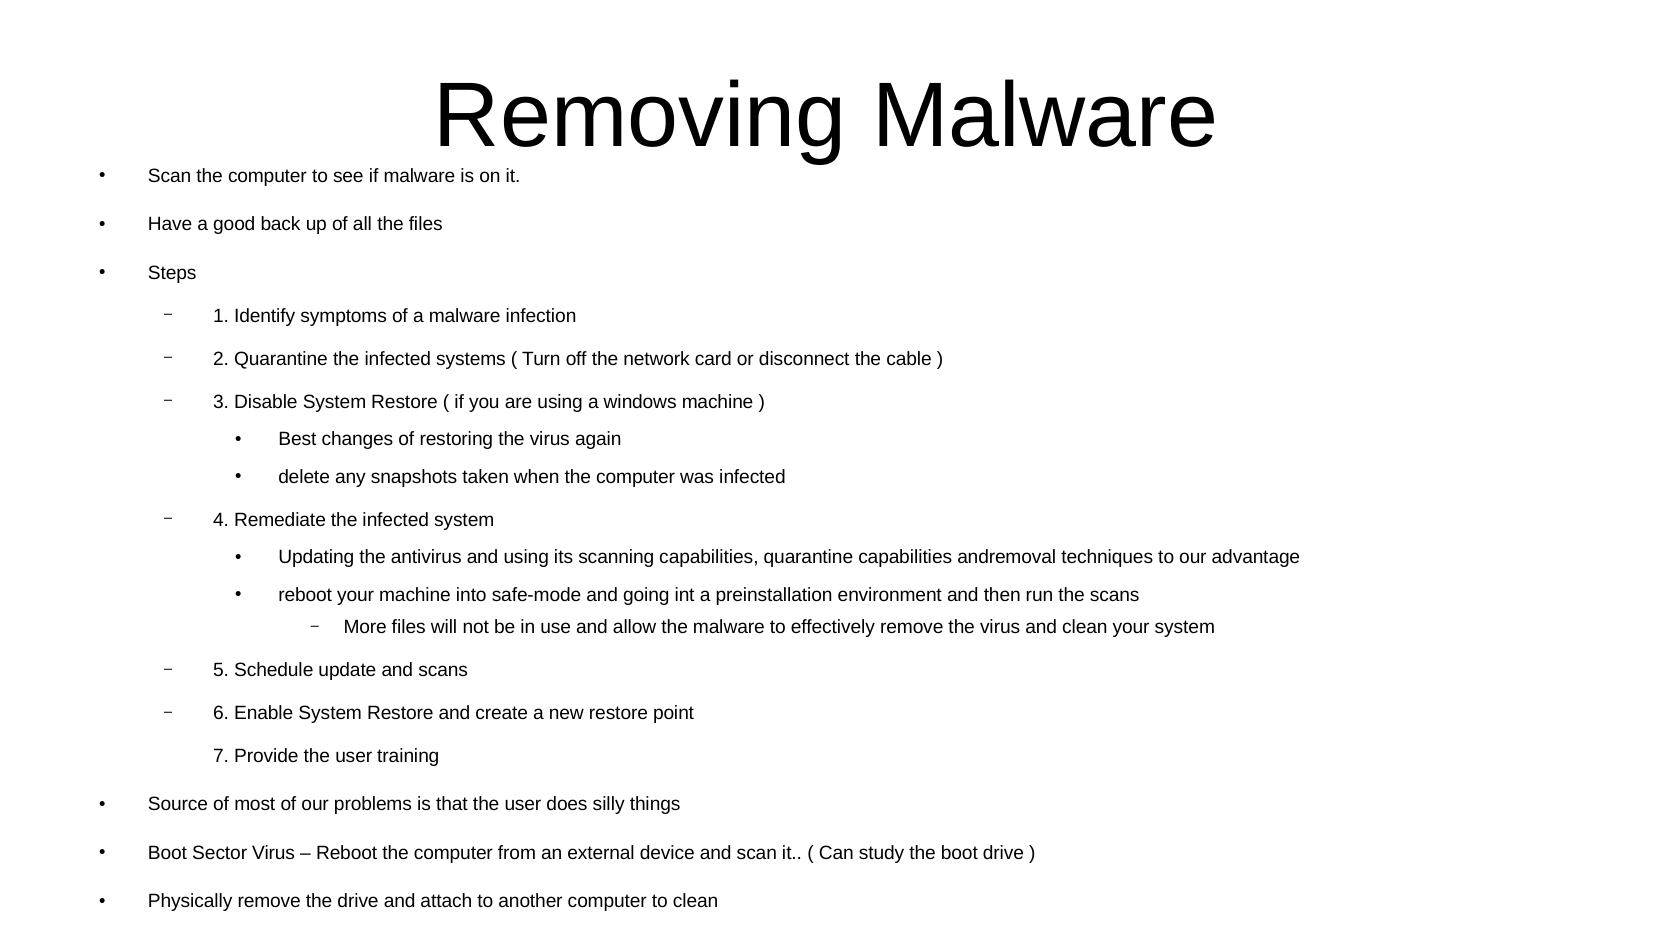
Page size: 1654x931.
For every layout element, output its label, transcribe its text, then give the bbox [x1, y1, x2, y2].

title Removing Malware [82, 37, 1571, 165]
list Scan the computer to see if malware is on it. Have a good back up of all the files Steps 1. Identify symptoms of a malware infection 2. Quarantine the infected systems ( Turn off the network card or disconnect the cable ) 3. Disable System Restore ( if you are using a windows machine ) Best changes of restoring the virus again delete any snapshots taken when the computer was infected 4. Remediate the infected system Updating the antivirus and using its scanning capabilities, quarantine capabilities andremoval techniques to our advantage reboot your machine into safe-mode and going int a preinstallation environment and then run the scans More files will not be in use and allow the malware to effectively remove the virus and clean your system 5. Schedule update and scans 6. Enable System Restore and create a new restore point 7. Provide the user training Source of most of our problems is that the user does silly things Boot Sector Virus – Reboot the computer from an external device and scan it.. ( Can study the boot drive ) Physically remove the drive and attach to another computer to clean [82, 165, 1606, 916]
